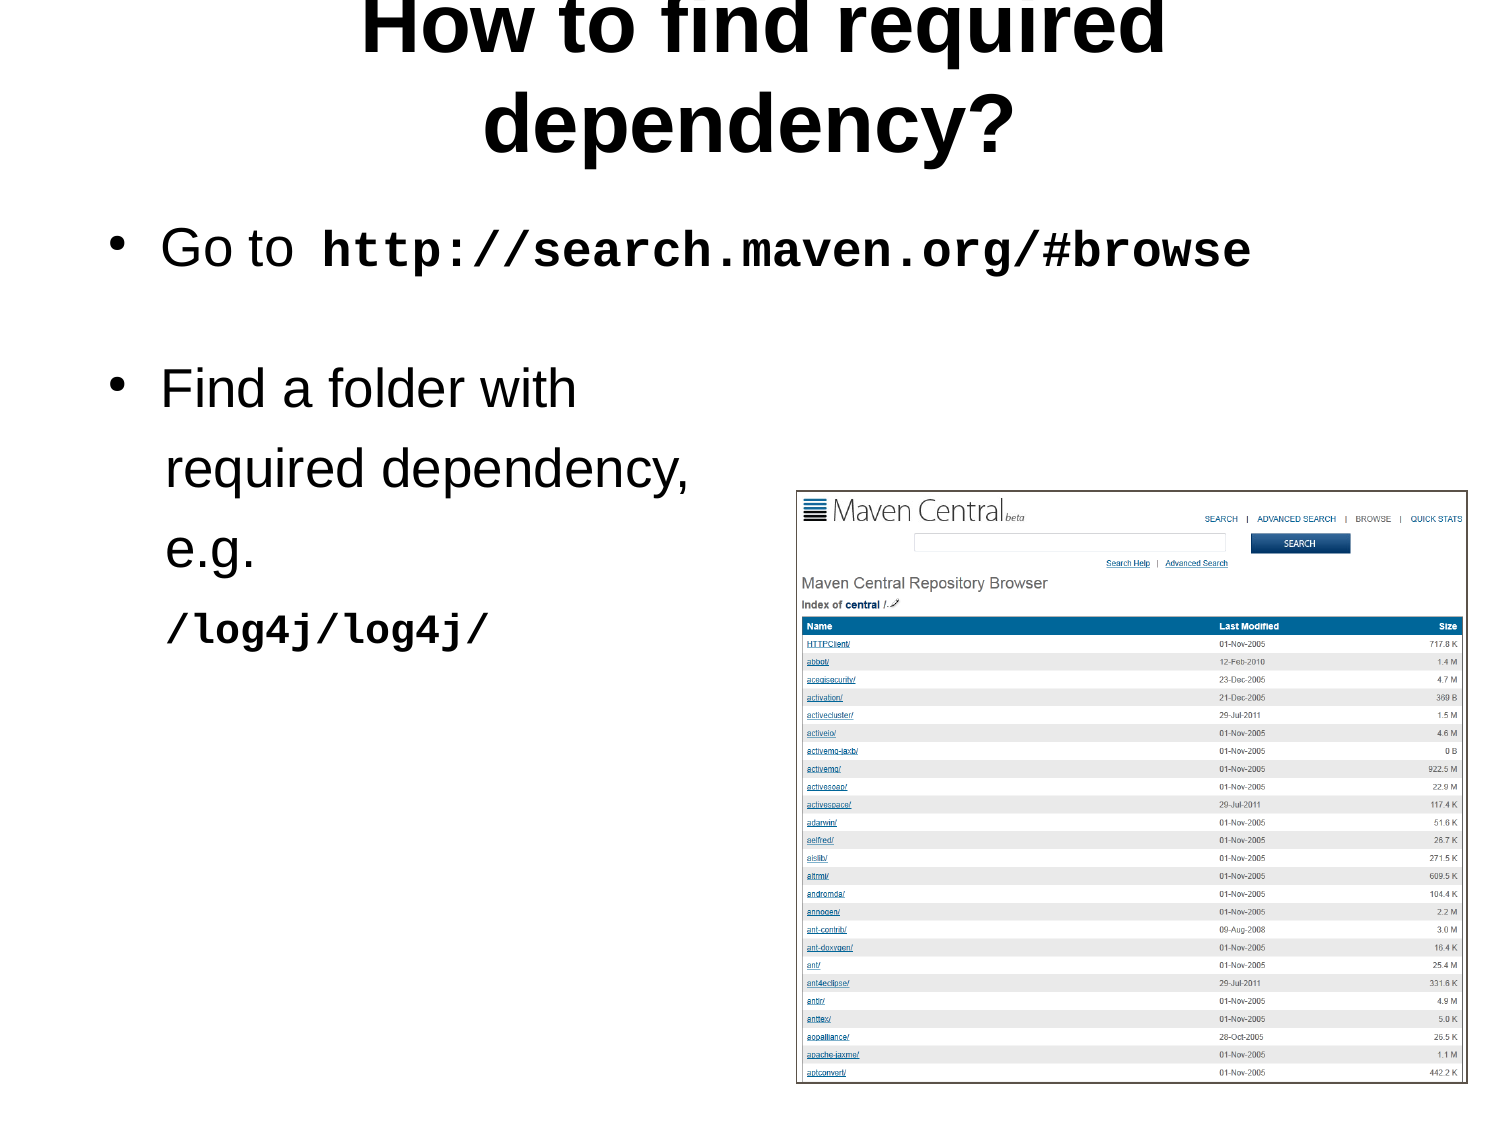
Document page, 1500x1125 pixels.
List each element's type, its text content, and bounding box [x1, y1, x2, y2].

picture [797, 491, 1467, 1083]
list Go to http://search.maven.org/#browse Find a folder with required dependency, e.g. /log4j/log4j/ [75, 204, 1395, 1075]
title How to find required dependency? [75, 44, 1425, 177]
